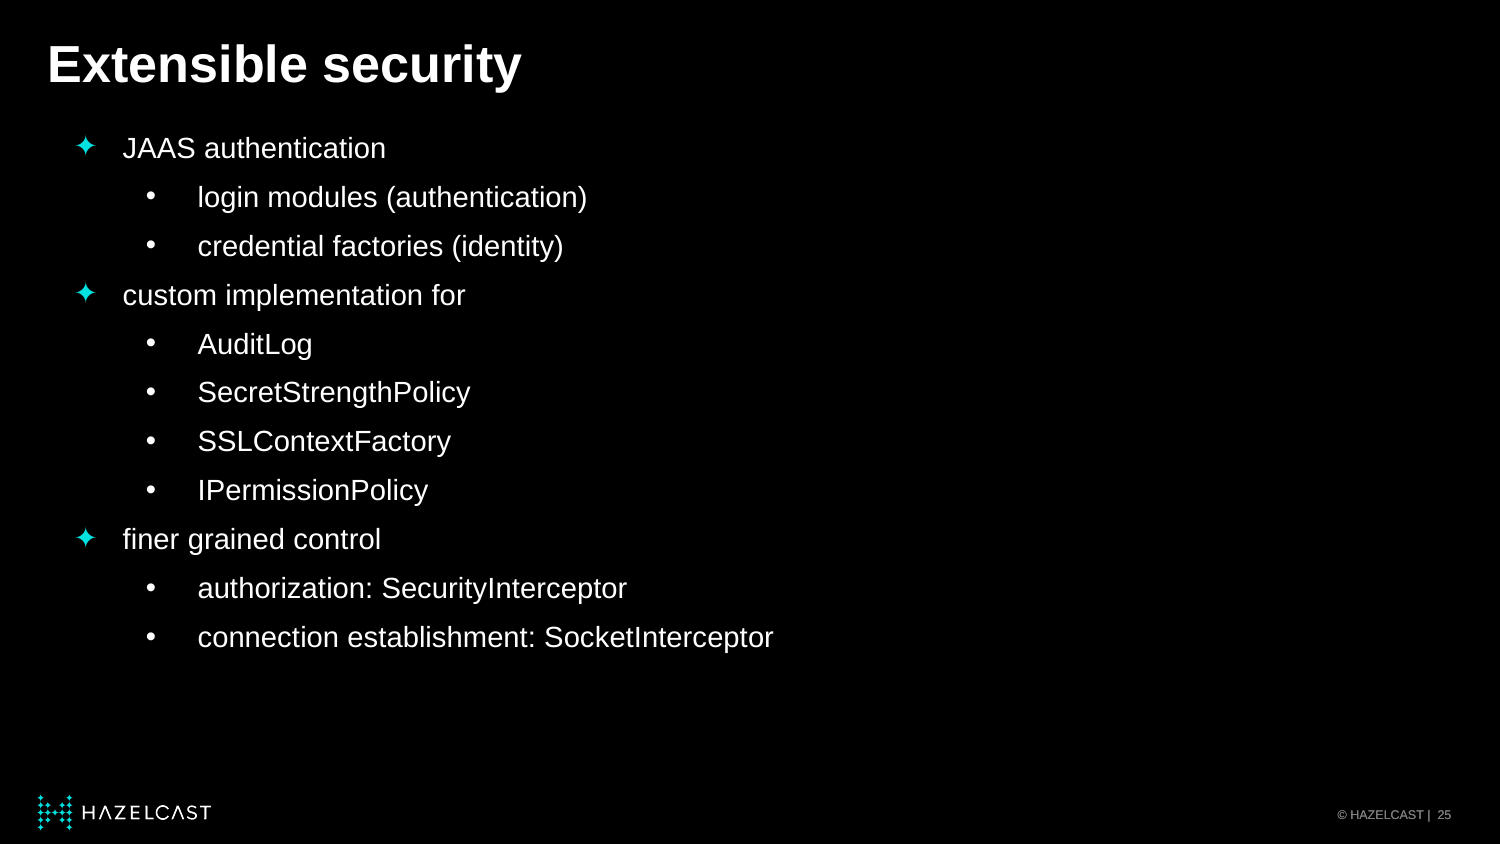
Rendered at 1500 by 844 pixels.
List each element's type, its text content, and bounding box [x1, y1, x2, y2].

title Extensible security [37, 37, 1463, 97]
list JAAS authentication login modules (authentication) credential factories (identity) custom implementation for AuditLog SecretStrengthPolicy SSLContextFactory IPermissionPolicy finer grained control authorization: SecurityInterceptor connection establishment: SocketInterceptor [37, 109, 1463, 782]
picture [37, 794, 211, 831]
